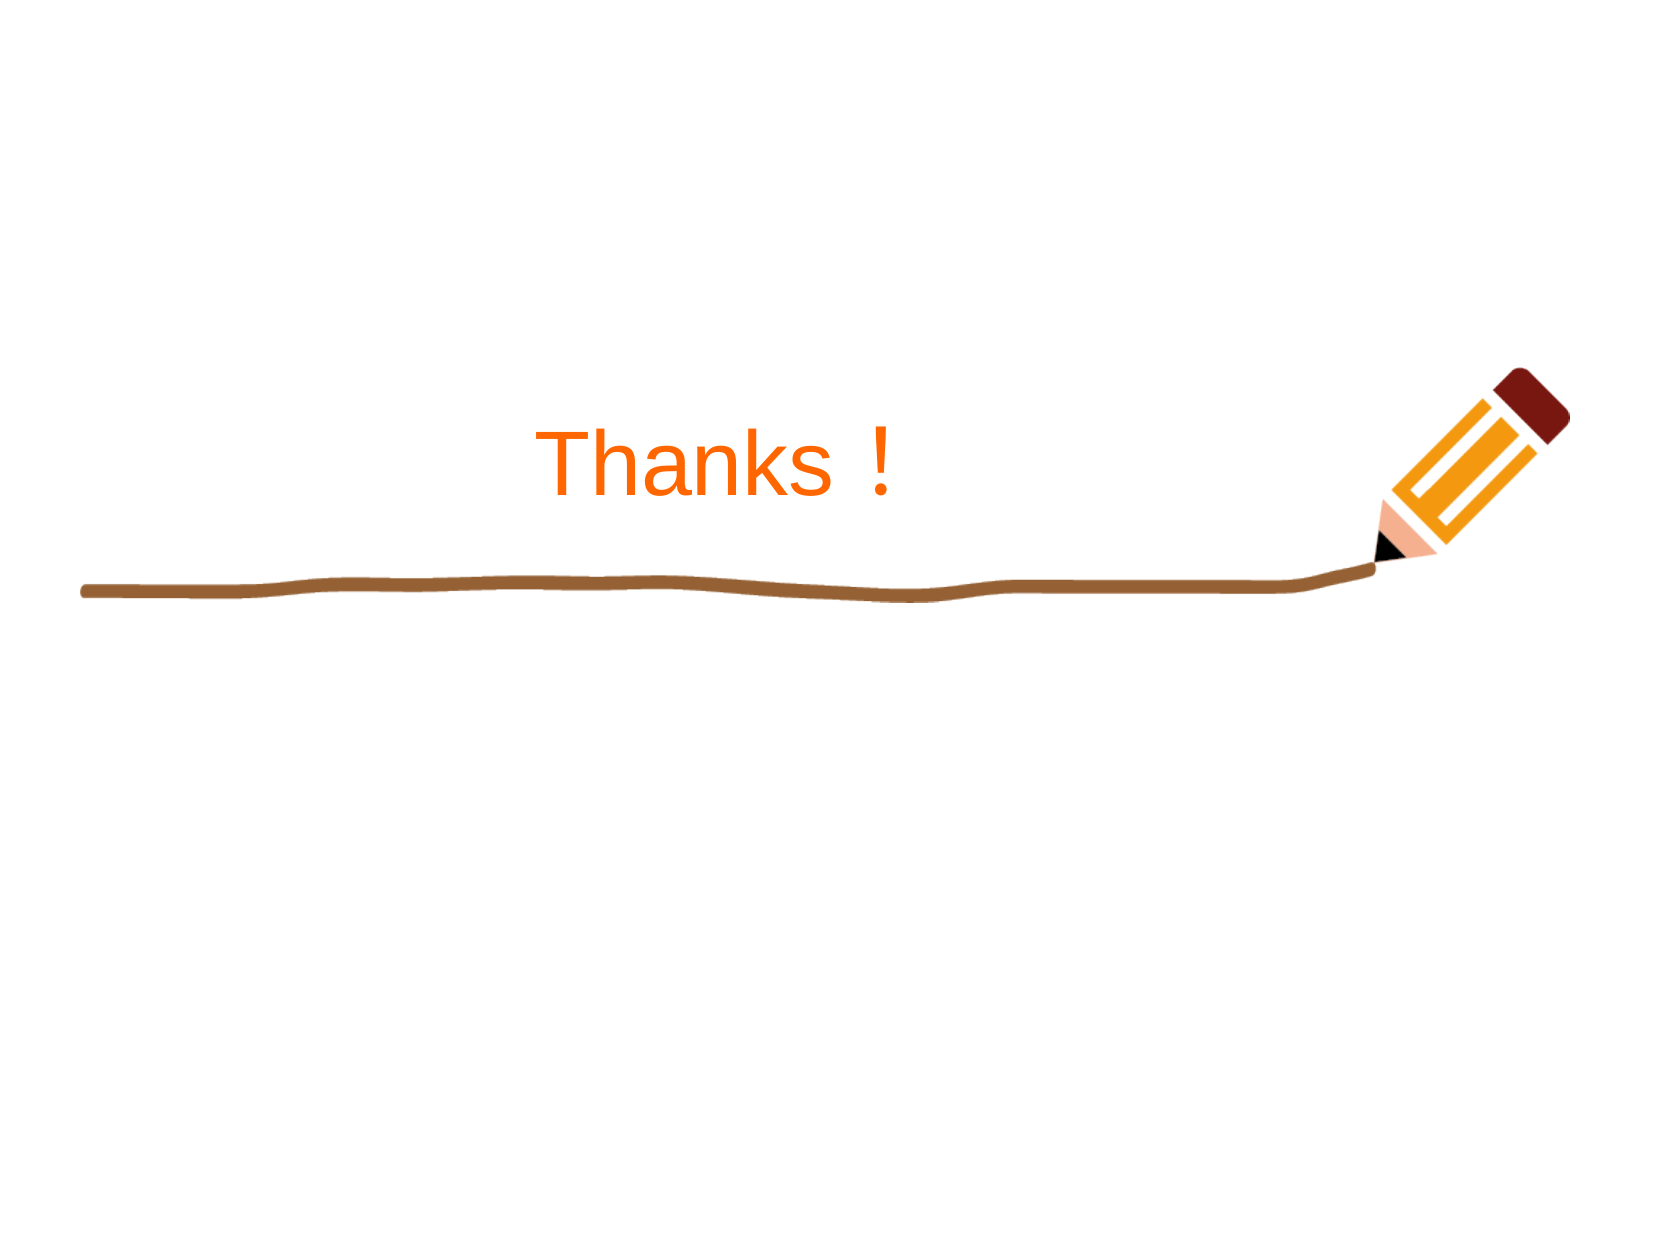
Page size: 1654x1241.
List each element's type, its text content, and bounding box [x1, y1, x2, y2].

title Thanks！ [82, 352, 1379, 560]
picture [80, 367, 1570, 603]
